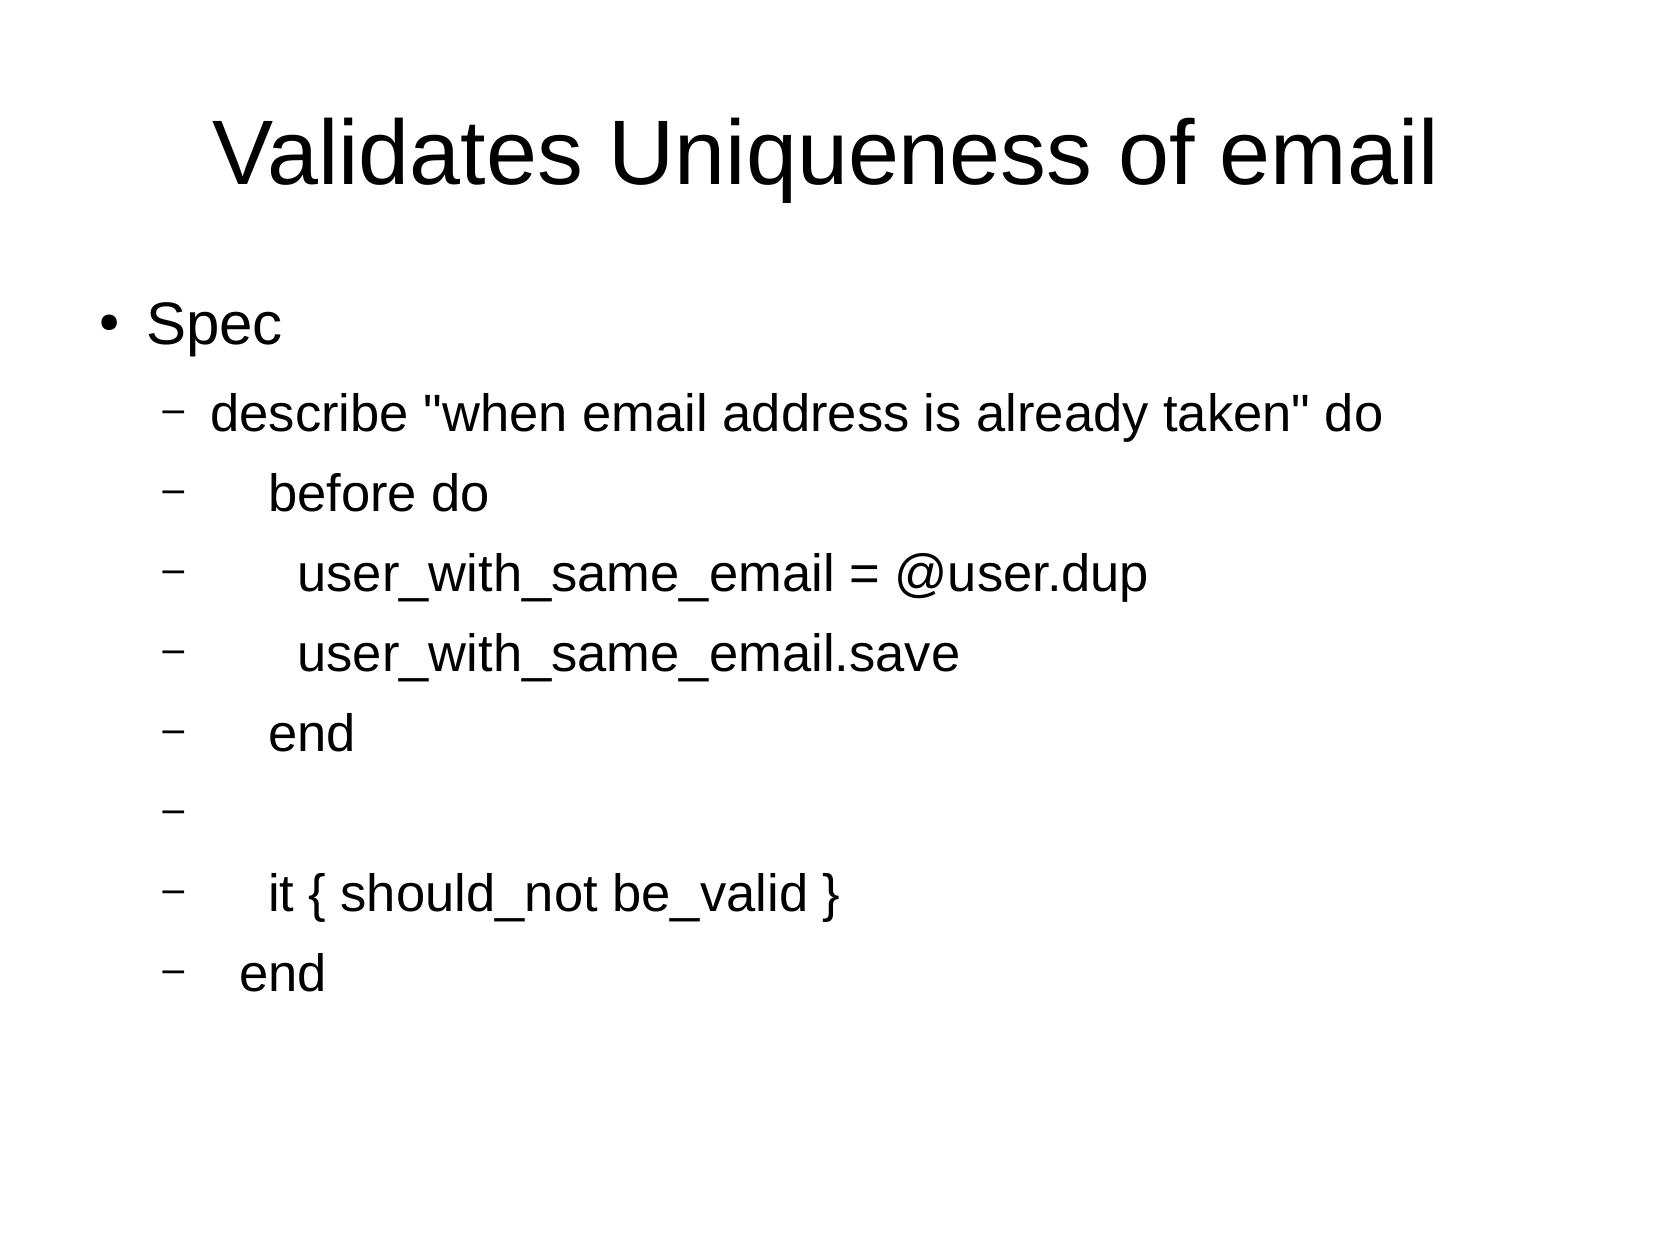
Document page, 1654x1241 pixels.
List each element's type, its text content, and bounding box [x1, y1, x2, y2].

title Validates Uniqueness of email [82, 49, 1571, 257]
list Spec describe "when email address is already taken" do before do user_with_same_email = @user.dup user_with_same_email.save end it { should_not be_valid } end [82, 290, 1538, 1010]
